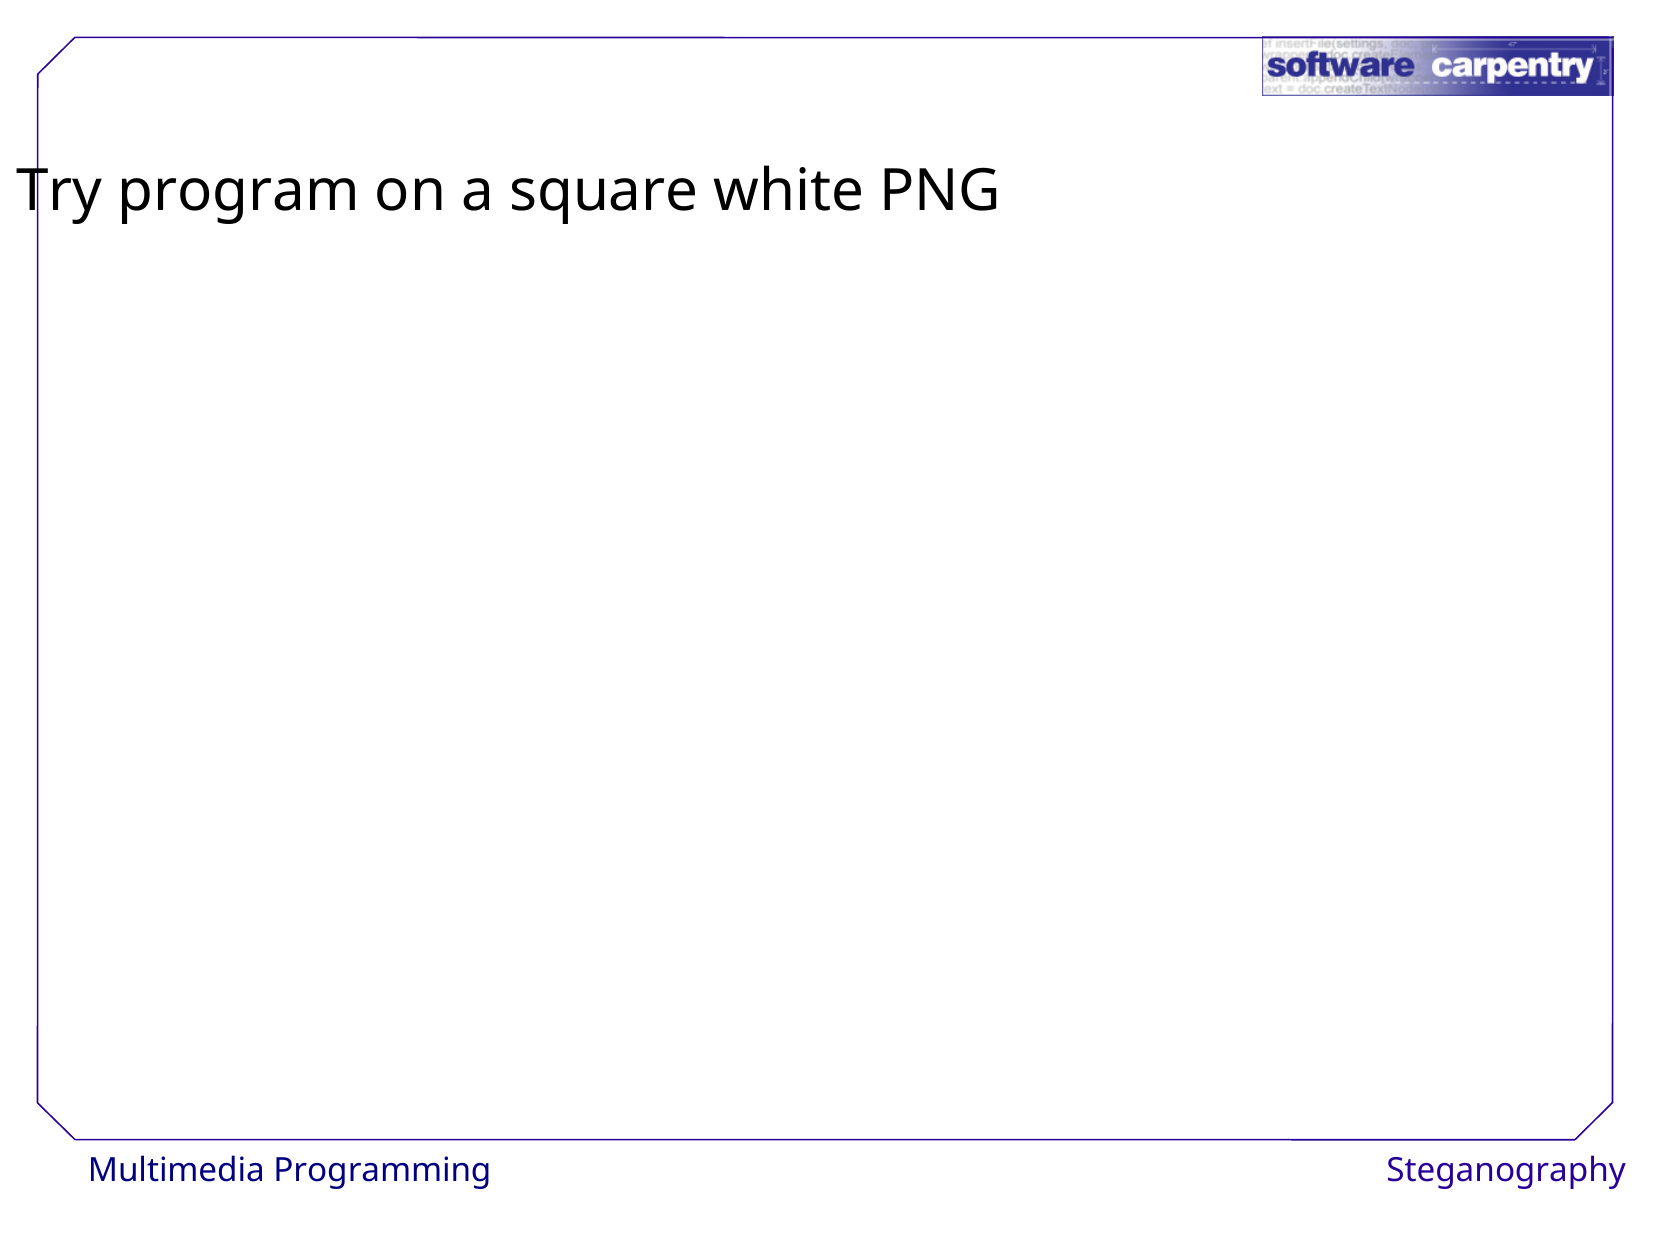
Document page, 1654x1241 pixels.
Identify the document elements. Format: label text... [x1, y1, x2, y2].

text_box Try program on a square white PNG [1, 109, 1167, 231]
picture [1262, 36, 1614, 96]
